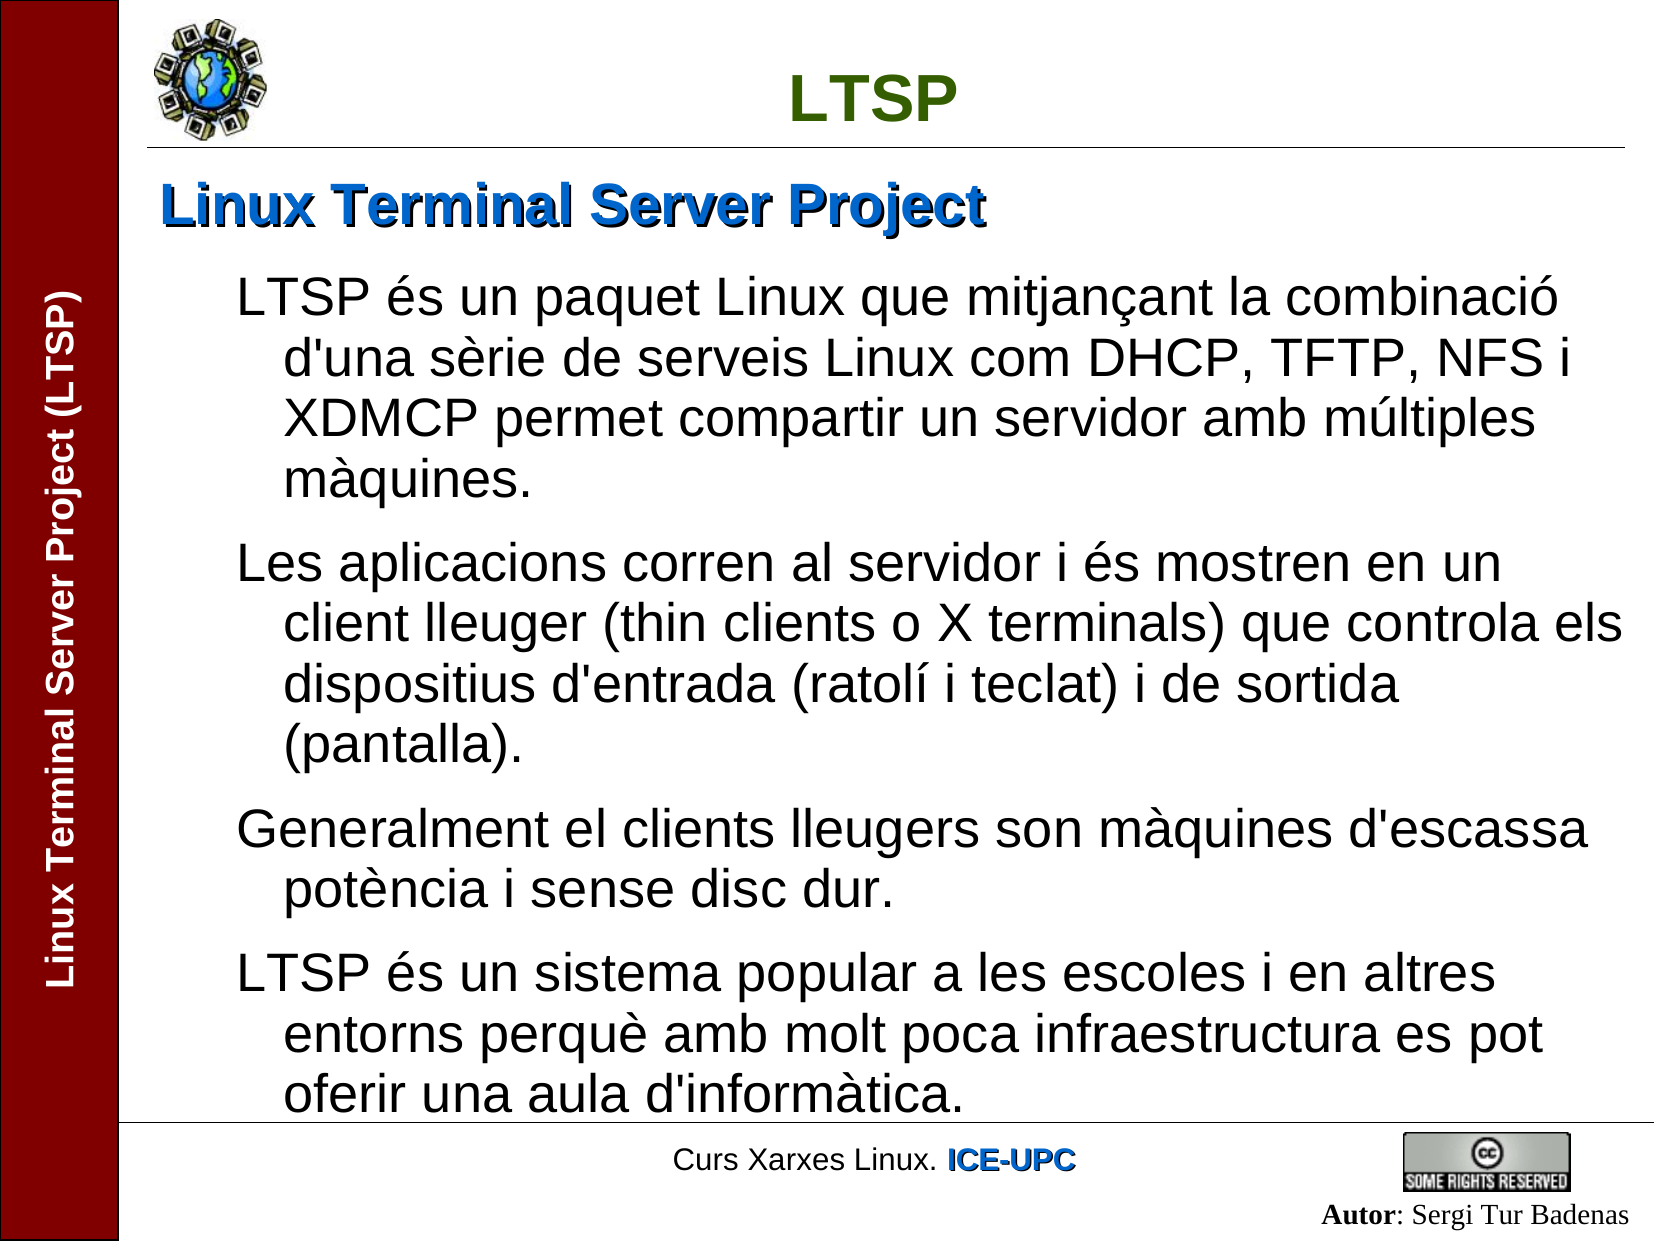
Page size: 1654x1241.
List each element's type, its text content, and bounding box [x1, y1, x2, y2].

title LTSP [129, 49, 1619, 148]
picture [154, 19, 268, 49]
picture [1403, 1132, 1571, 1192]
list Linux Terminal Server Project LTSP és un paquet Linux que mitjançant la combinació d'una sèrie de serveis Linux com DHCP, TFTP, NFS i XDMCP permet compartir un servidor amb múltiples màquines. Les aplicacions corren al servidor i és mostren en un client lleuger (thin clients o X terminals) que controla els dispositius d'entrada (ratolí i teclat) i de sortida (pantalla). Generalment el clients lleugers son màquines d'escassa potència i sense disc dur. LTSP és un sistema popular a les escoles i en altres entorns perquè amb molt poca infraestructura es pot oferir una aula d'informàtica. [141, 172, 1630, 1125]
